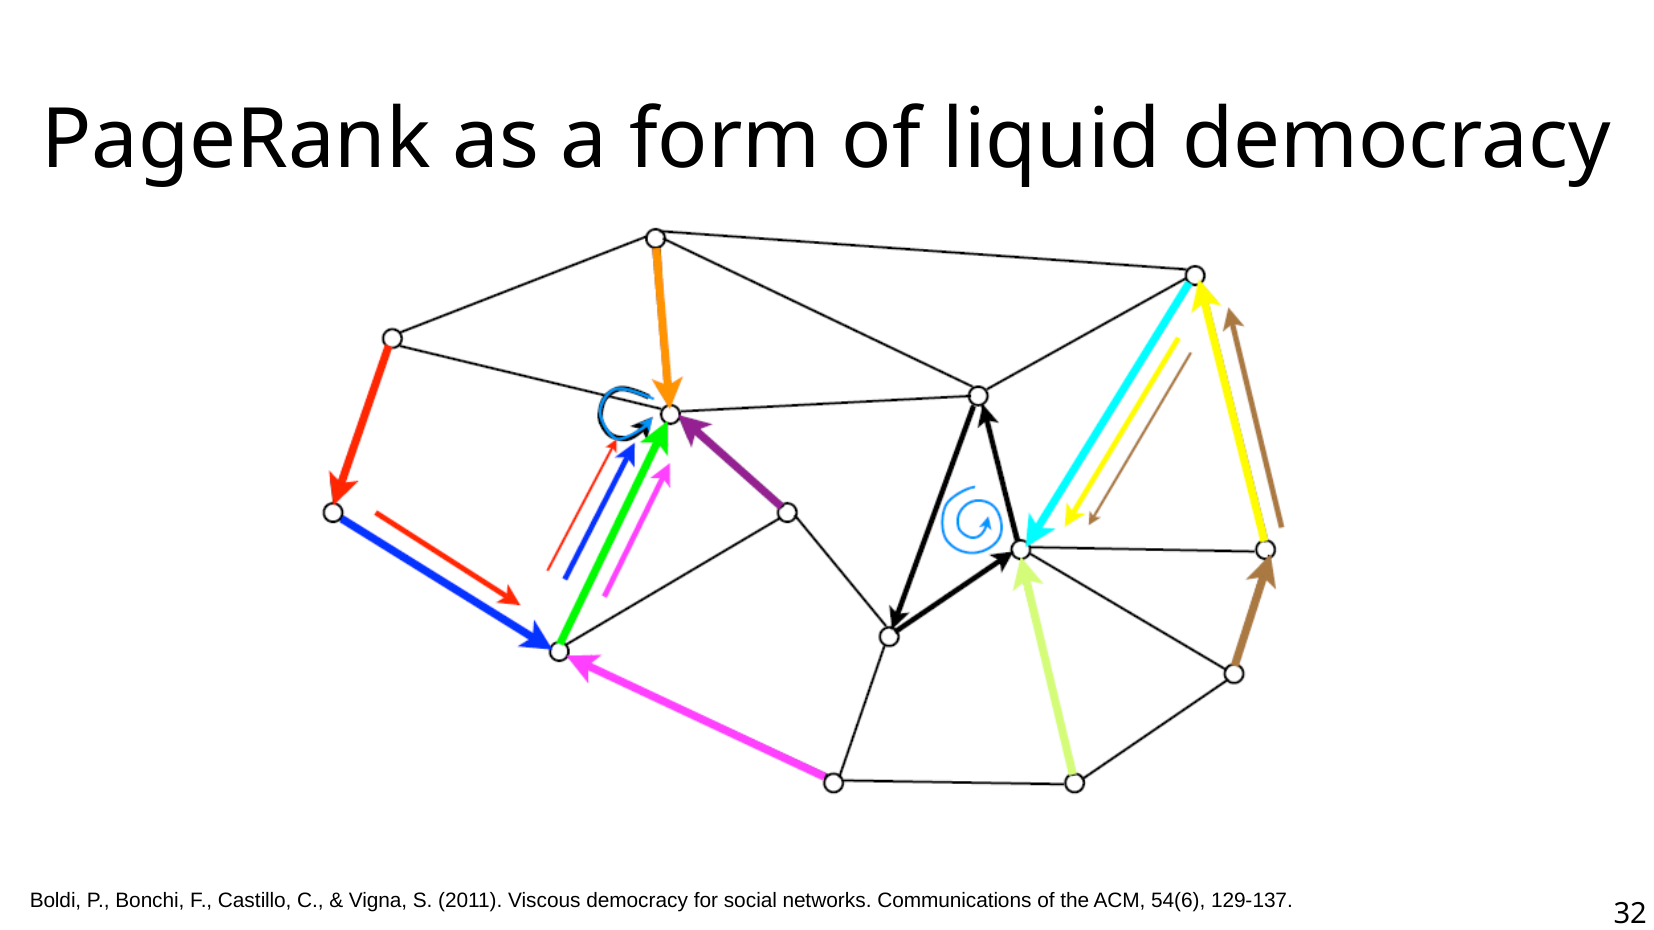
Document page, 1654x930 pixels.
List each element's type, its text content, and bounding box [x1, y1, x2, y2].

text_box Boldi, P., Bonchi, F., Castillo, C., & Vigna, S. (2011). Viscous democracy for social networks. Communications of the ACM, 54(6), 129-137. [15, 880, 1308, 919]
picture [289, 257, 1366, 826]
title PageRank as a form of liquid democracy [0, 15, 1653, 257]
